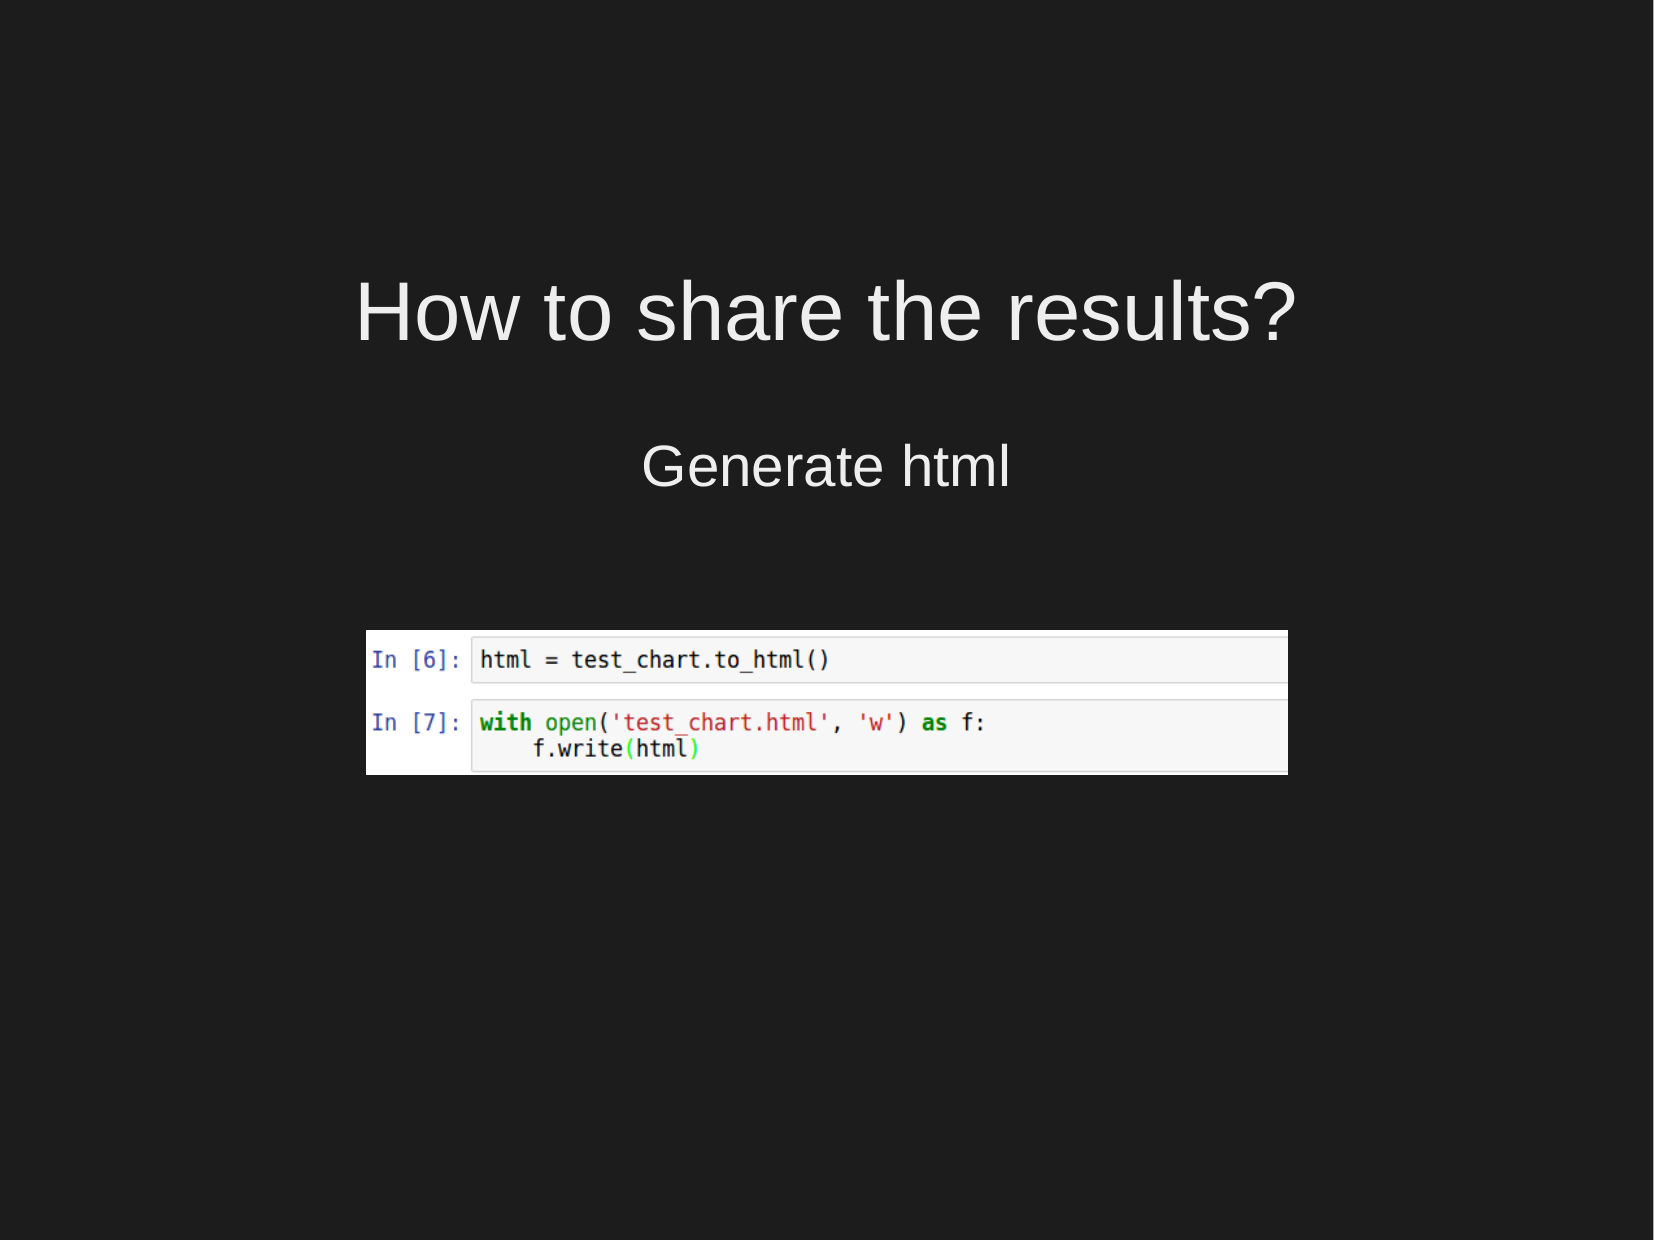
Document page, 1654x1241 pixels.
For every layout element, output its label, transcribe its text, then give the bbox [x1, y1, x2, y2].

picture [366, 630, 1288, 775]
text_box How to share the results? Generate html [82, 48, 1571, 768]
